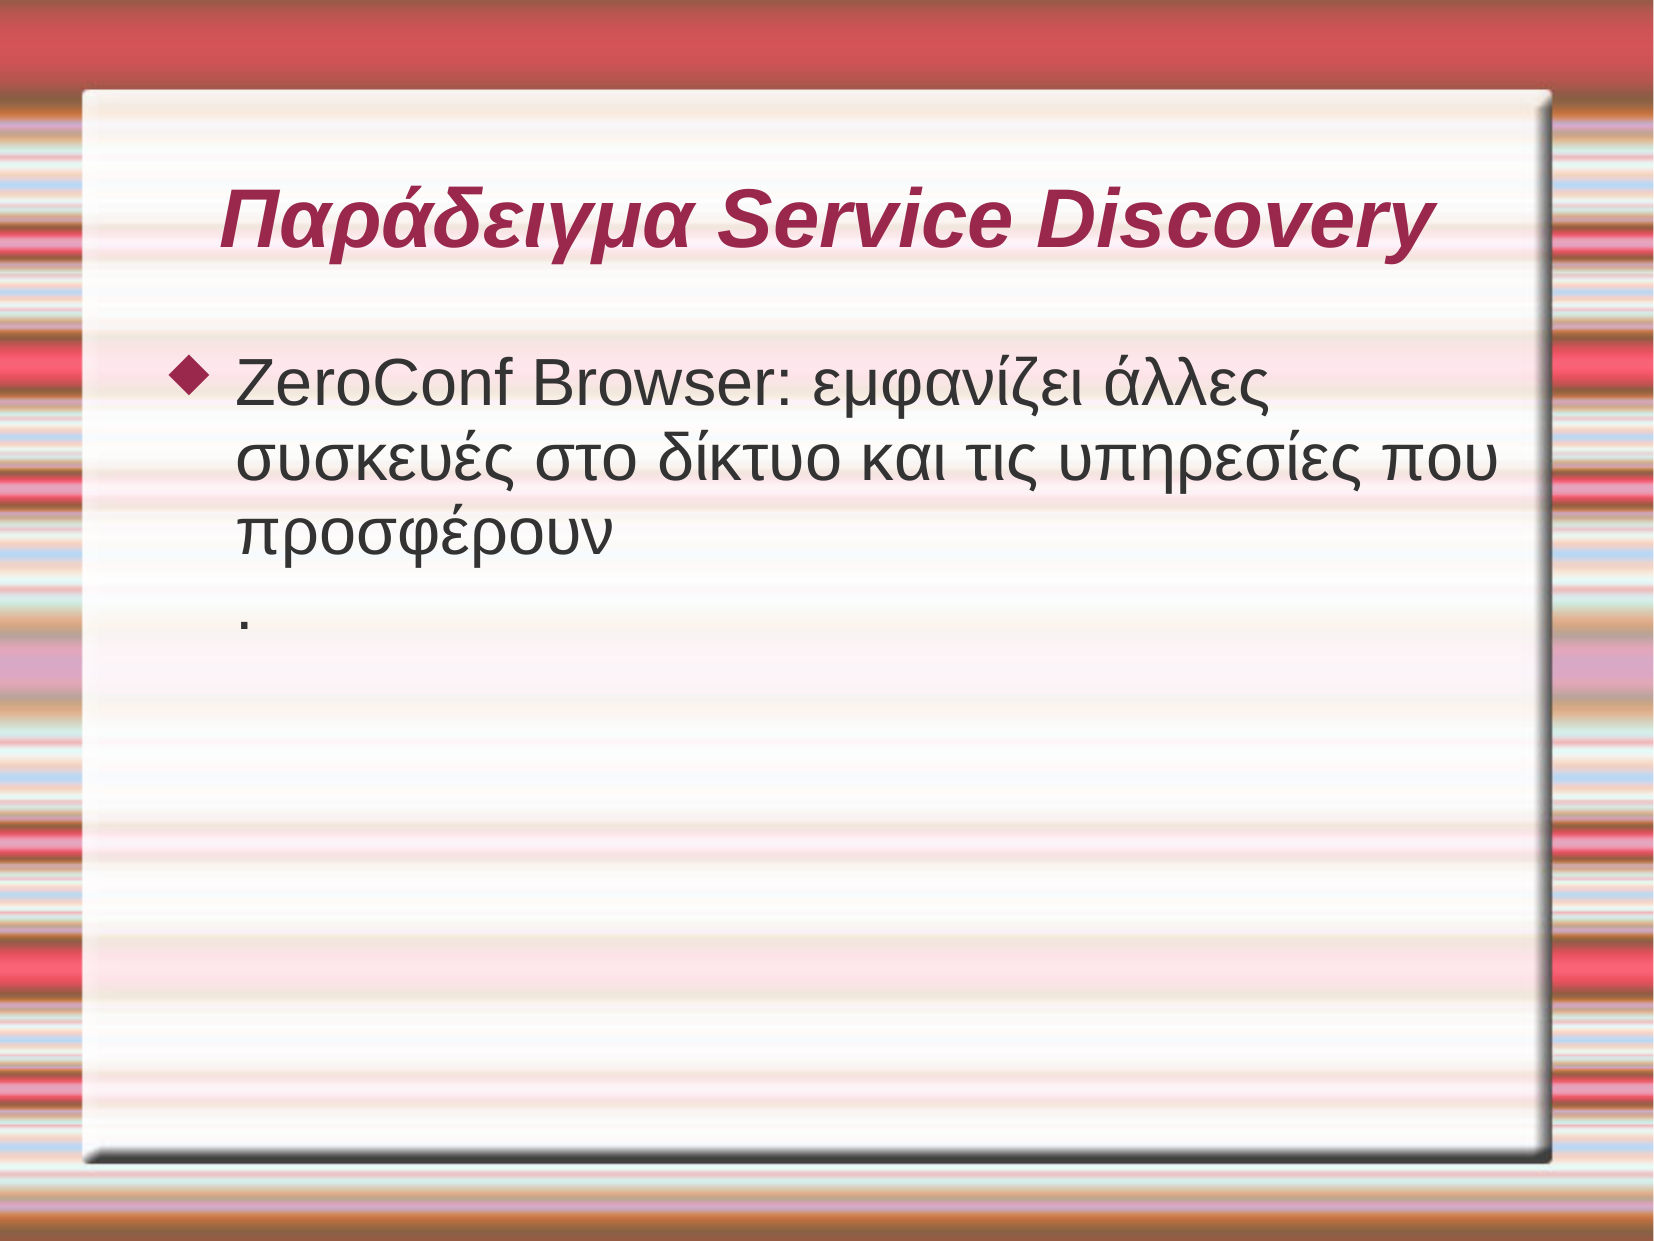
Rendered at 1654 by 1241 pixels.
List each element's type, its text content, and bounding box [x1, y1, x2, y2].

picture [0, 0, 1654, 1241]
title Παράδειγμα Service Discovery [121, 114, 1534, 322]
list ZeroConf Browser: εμφανίζει άλλες συσκευές στο δίκτυο και τις υπηρεσίες που προσφέρουν . [152, 344, 1534, 1127]
